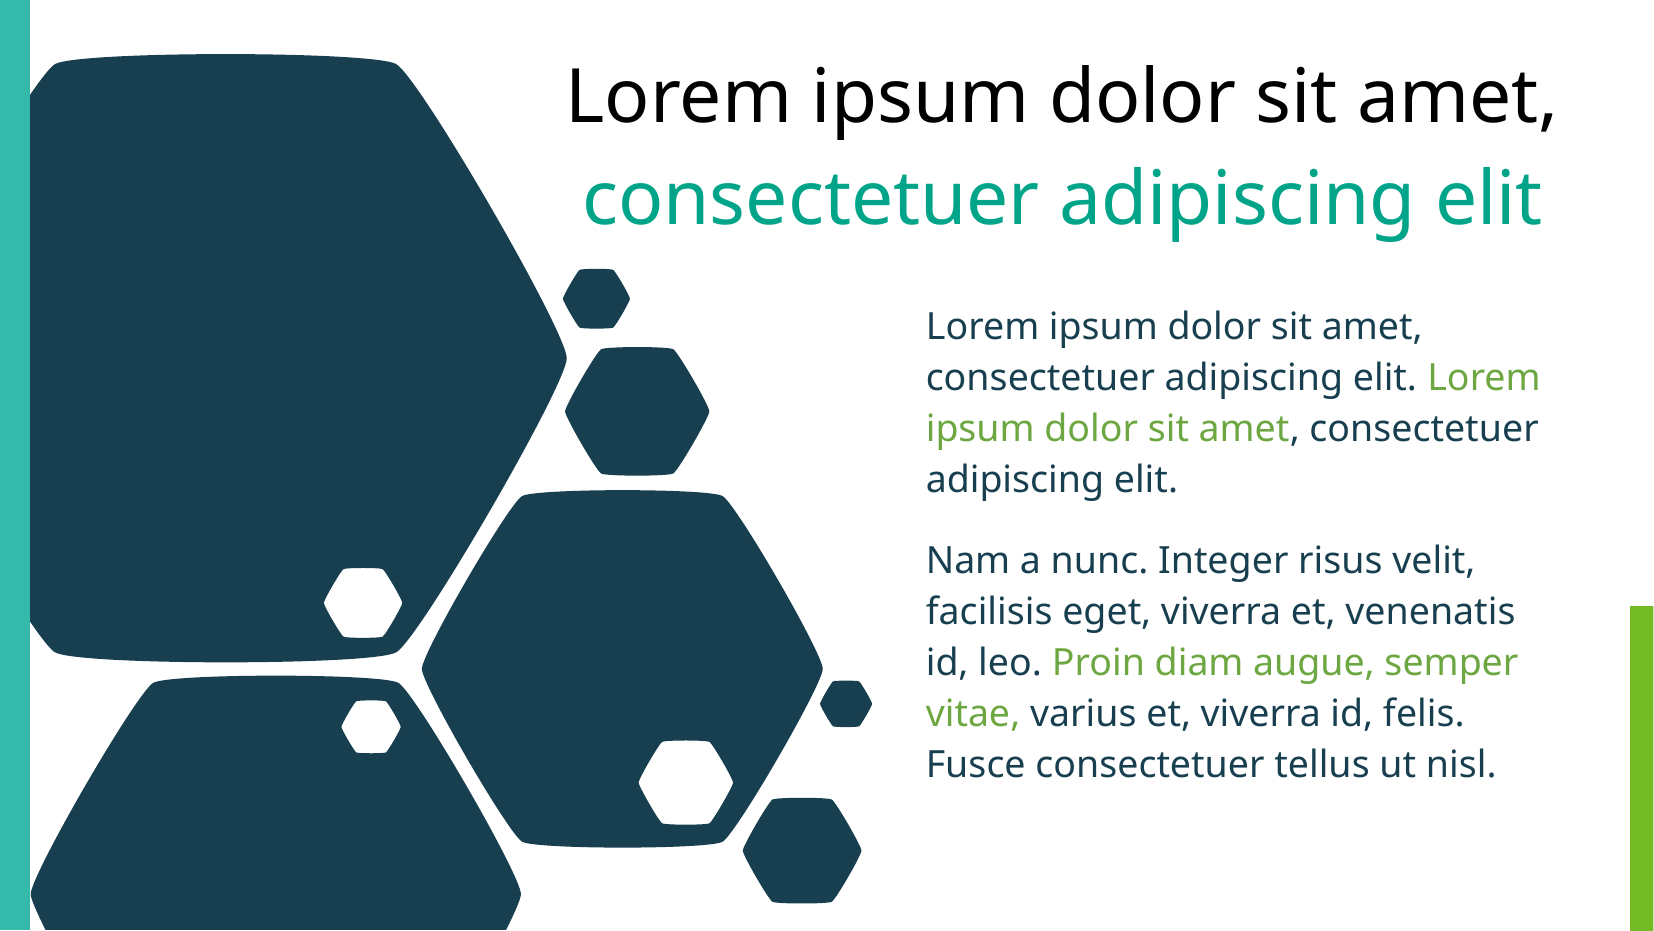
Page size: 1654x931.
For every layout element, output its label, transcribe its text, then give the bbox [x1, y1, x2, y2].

text_box [820, 680, 873, 728]
list Lorem ipsum dolor sit amet, consectetuer adipiscing elit. Lorem ipsum dolor sit amet, consectetuer adipiscing elit. Nam a nunc. Integer risus velit, facilisis eget, viverra et, venenatis id, leo. Proin diam augue, semper vitae, varius et, viverra id, felis. Fusce consectetuer tellus ut nisl. [855, 299, 1561, 870]
text_box [565, 347, 710, 476]
text_box [421, 490, 823, 848]
text_box [742, 797, 862, 904]
title Lorem ipsum dolor sit amet, consectetuer adipiscing elit [555, 49, 1571, 239]
text_box [0, 54, 567, 663]
text_box [562, 268, 630, 329]
text_box [30, 675, 521, 930]
